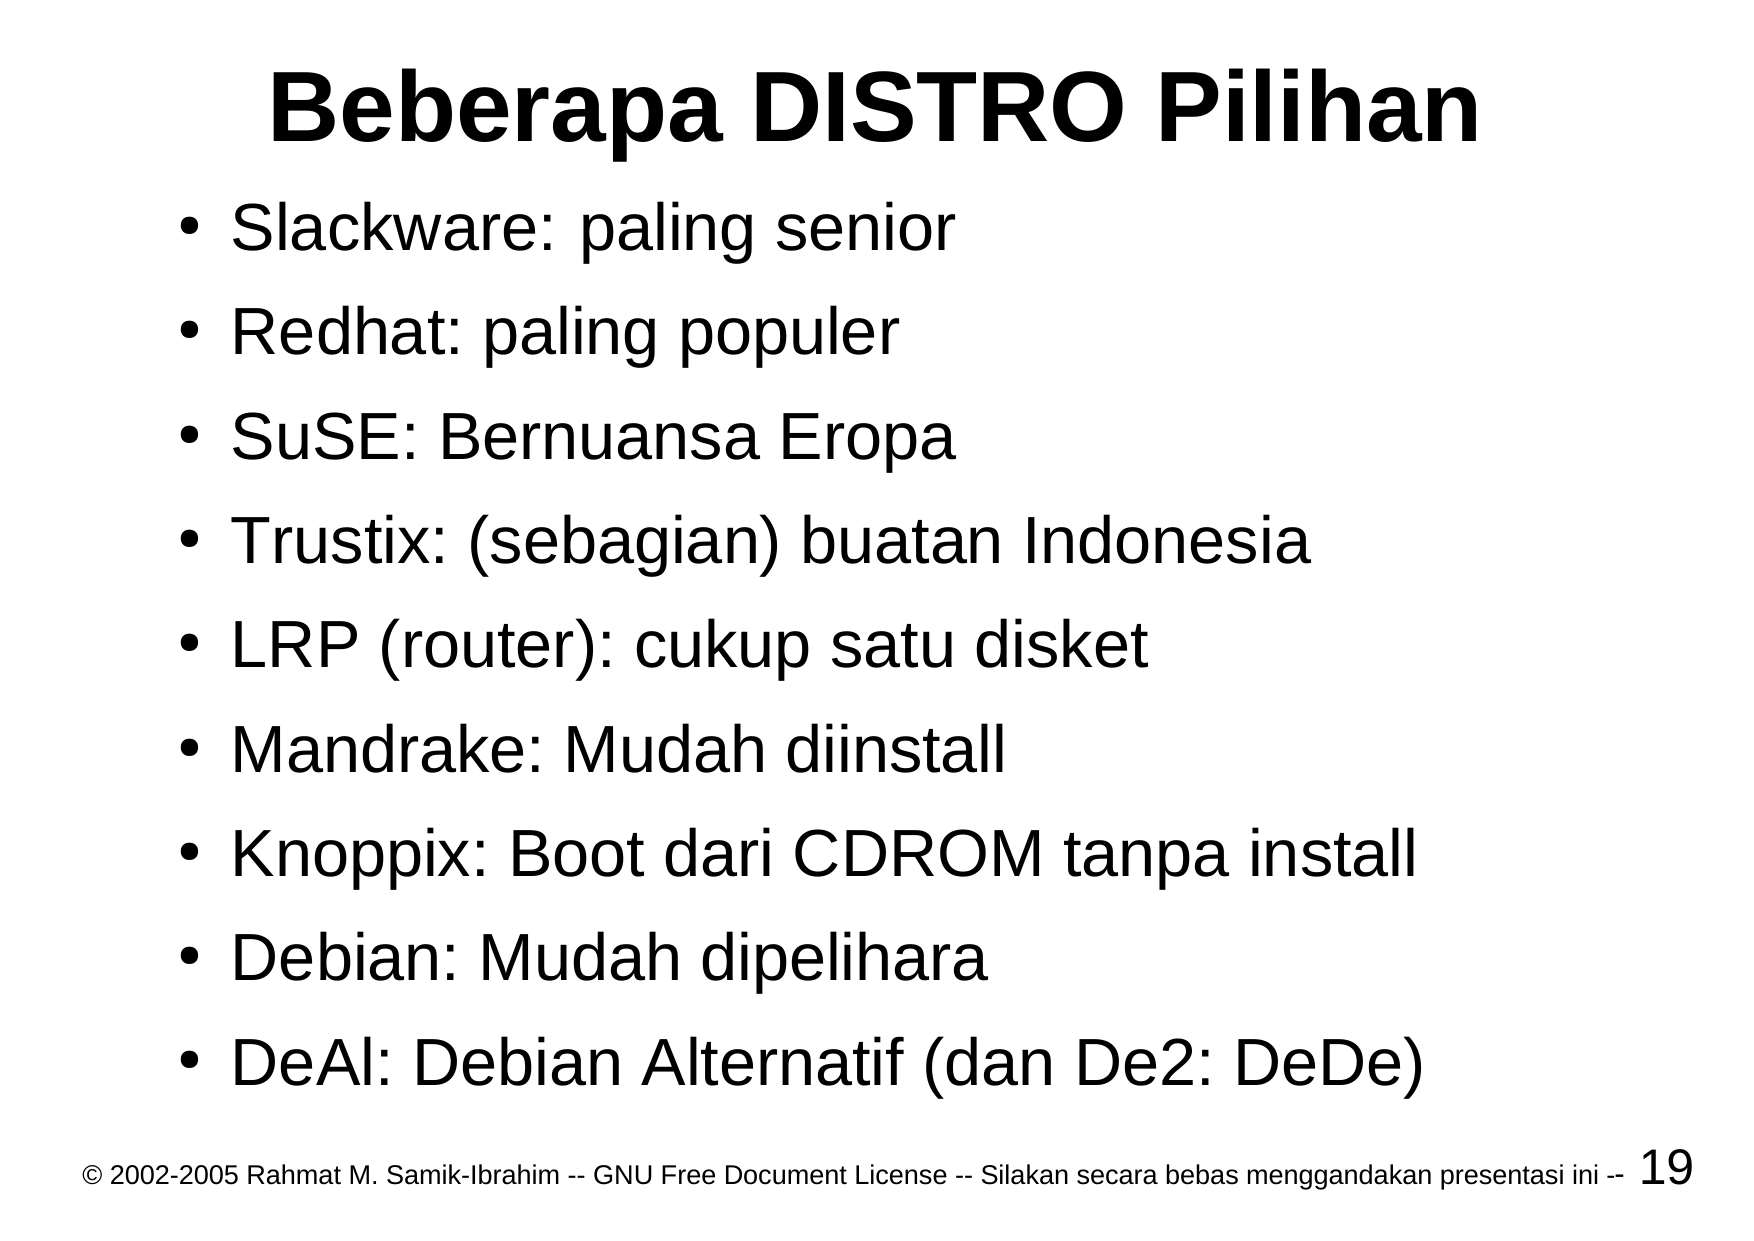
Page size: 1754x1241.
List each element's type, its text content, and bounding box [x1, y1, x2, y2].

title Beberapa DISTRO Pilihan [167, 43, 1585, 171]
list Slackware: paling senior Redhat: paling populer SuSE: Bernuansa Eropa Trustix: (sebagian) buatan Indonesia LRP (router): cukup satu disket Mandrake: Mudah diinstall Knoppix: Boot dari CDROM tanpa install Debian: Mudah dipelihara DeAl: Debian Alternatif (dan De2: DeDe) [142, 190, 1579, 1156]
